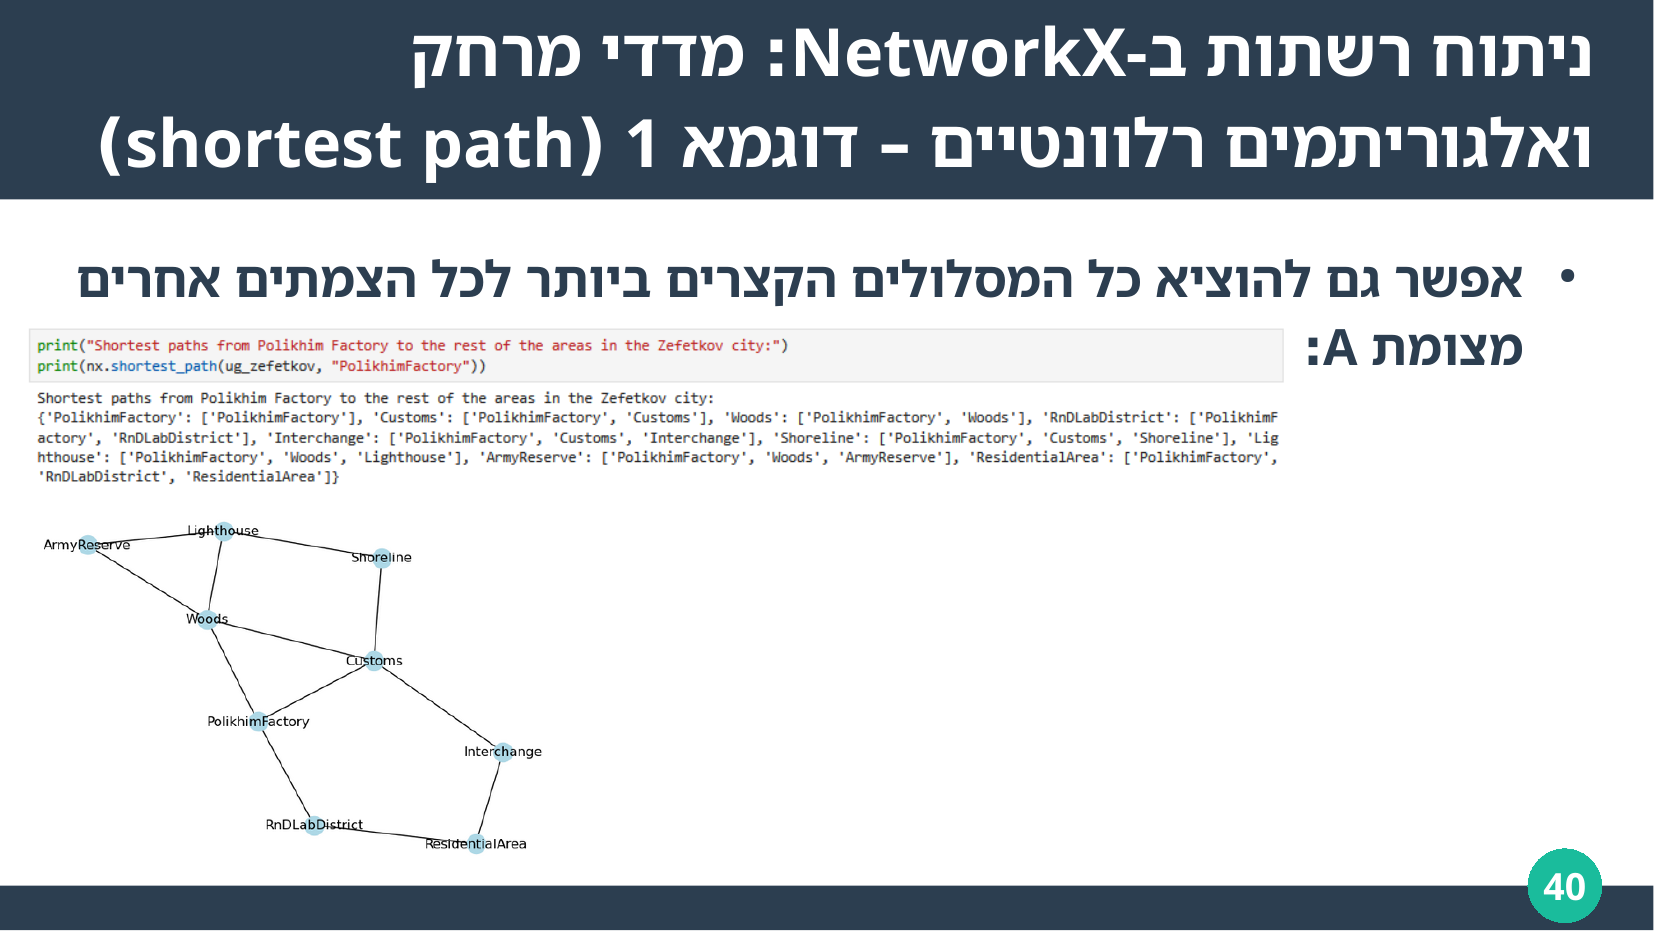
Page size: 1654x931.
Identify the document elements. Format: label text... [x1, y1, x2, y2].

picture [37, 502, 563, 863]
list אפשר גם להוציא כל המסלולים הקצרים ביותר לכל הצמתים אחרים מצומת A: [58, 243, 1595, 864]
picture [24, 321, 1289, 488]
title ניתוח רשתות ב-NetworkX: מדדי מרחק ואלגוריתמים רלוונטיים – דוגמא 1 (shortest path) [58, 36, 1595, 155]
